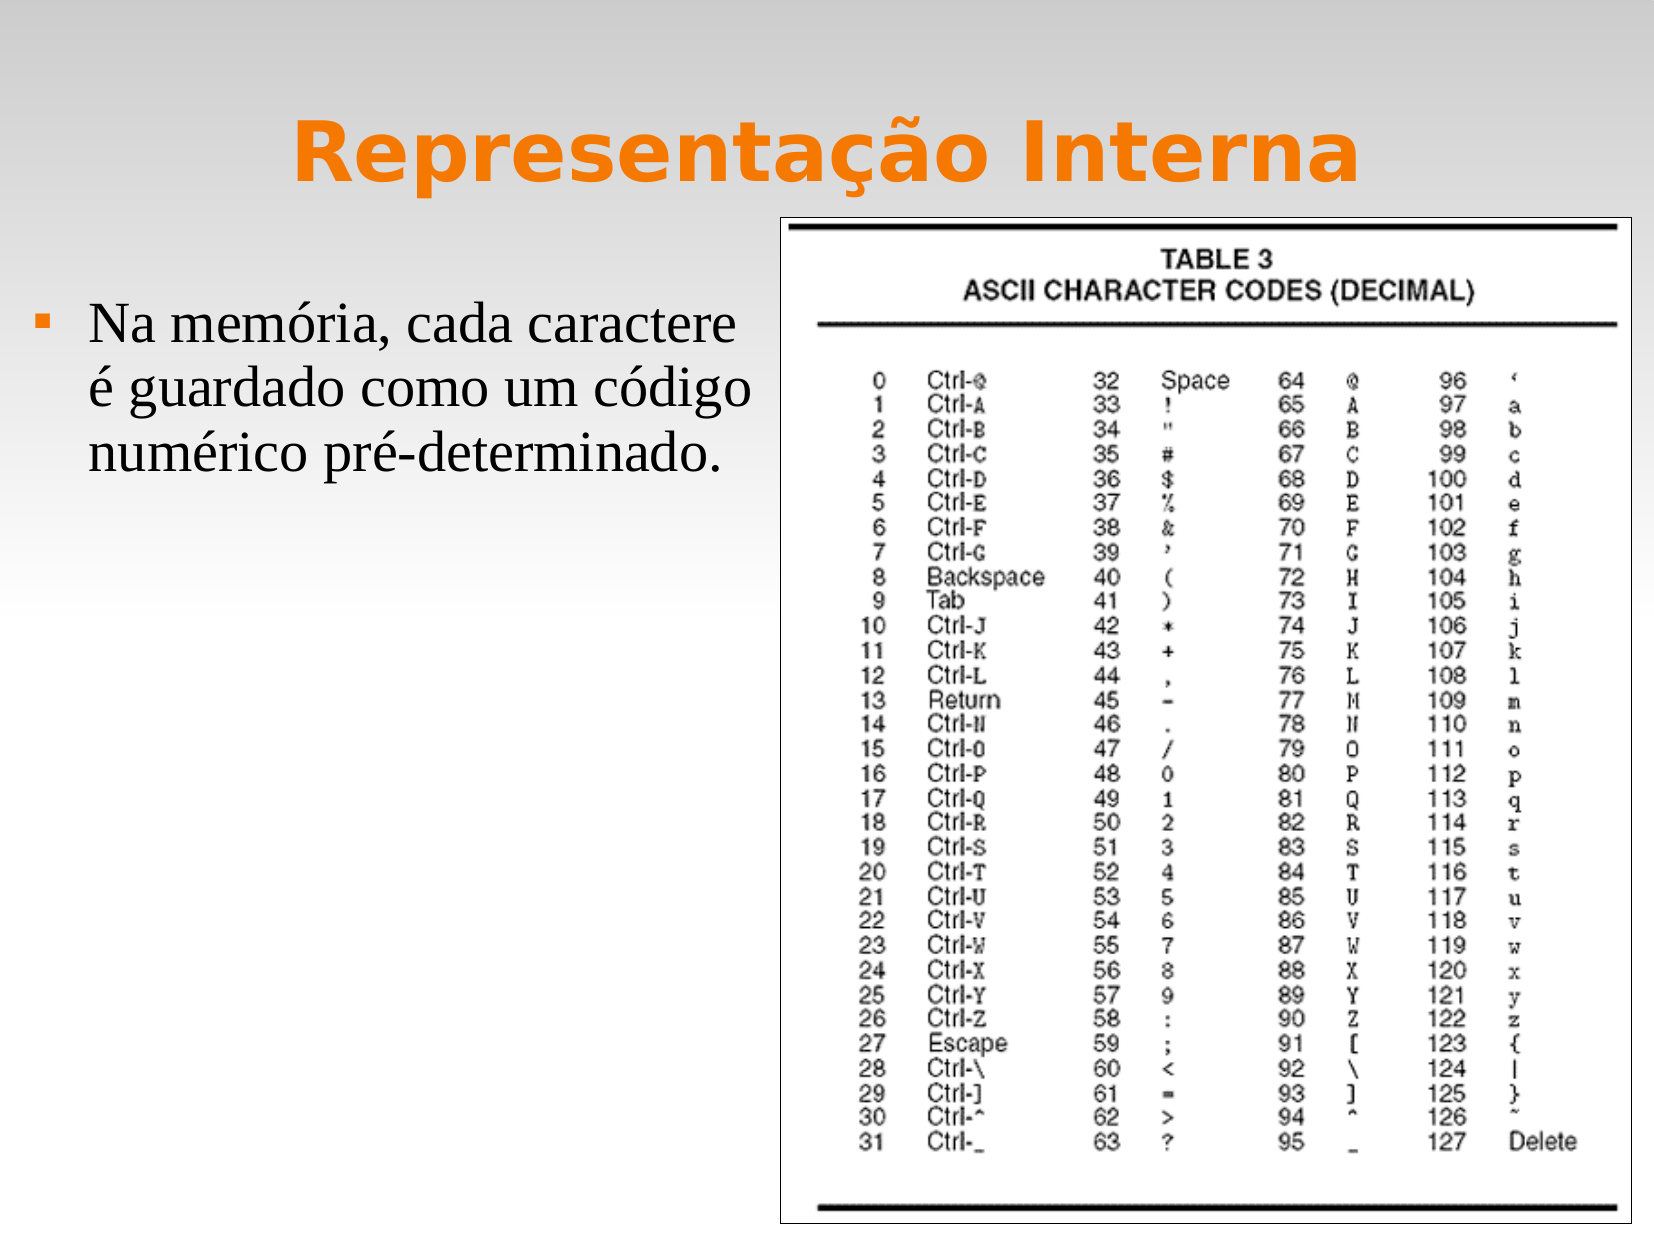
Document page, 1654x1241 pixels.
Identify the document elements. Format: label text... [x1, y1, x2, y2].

title Representação Interna [82, 49, 1571, 257]
list Na memória, cada caractere é guardado como um código numérico pré-determinado. [0, 290, 762, 1189]
picture [780, 217, 1632, 1224]
